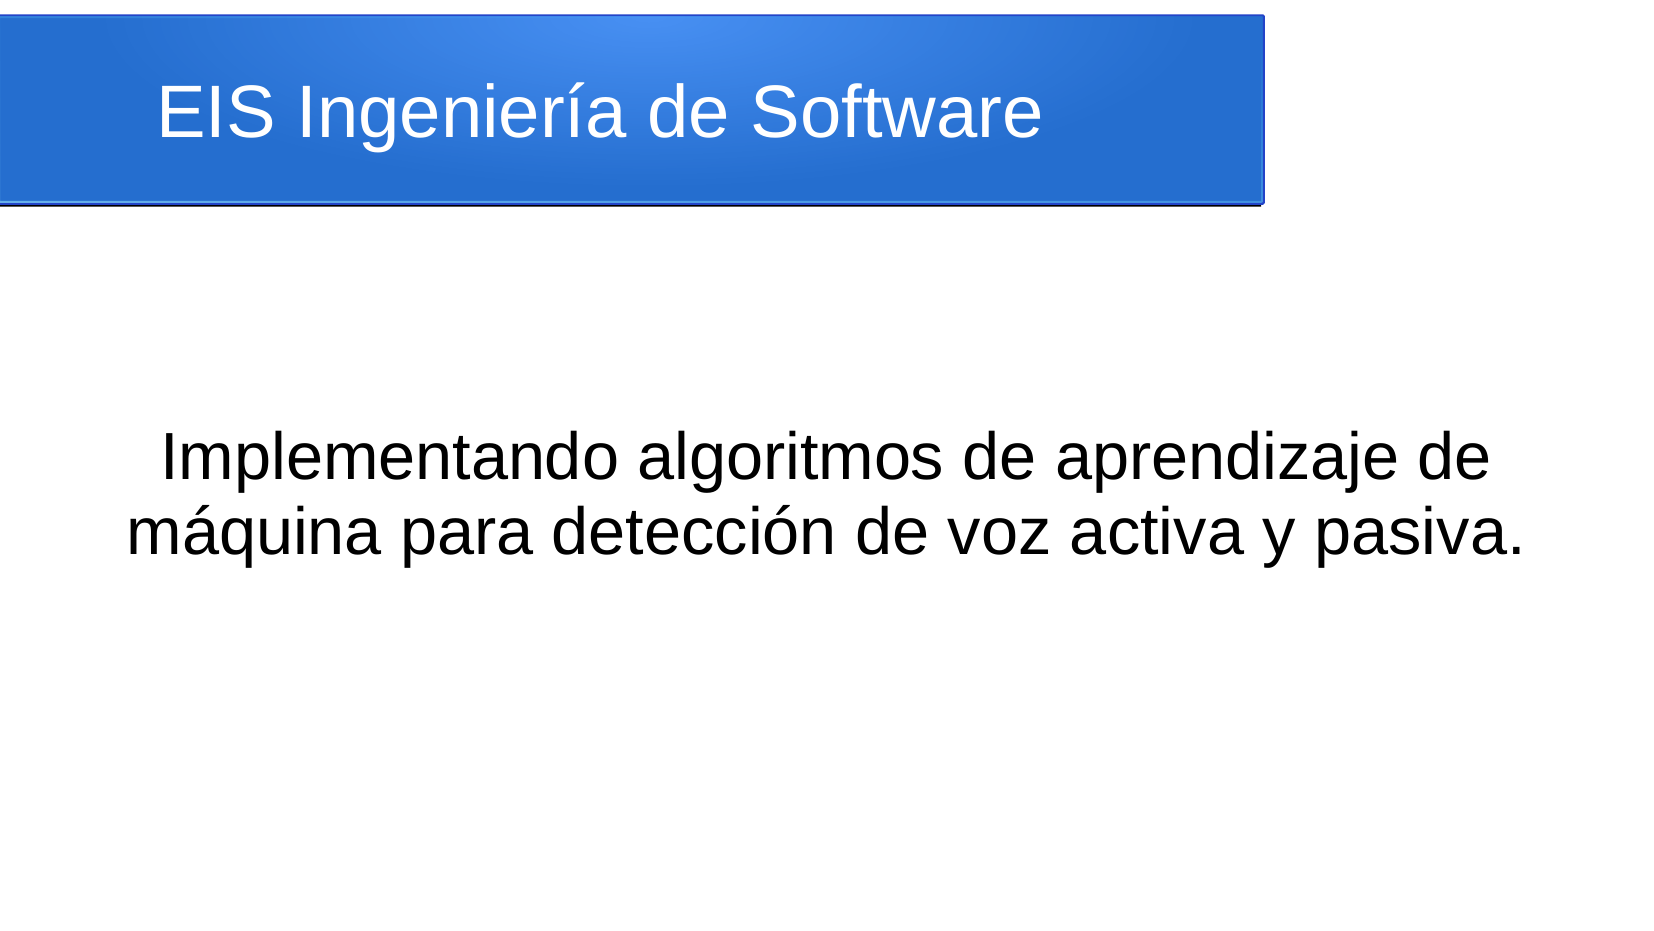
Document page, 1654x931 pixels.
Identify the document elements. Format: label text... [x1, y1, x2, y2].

title EIS Ingeniería de Software [82, 35, 1235, 189]
subtitle Implementando algoritmos de aprendizaje de máquina para detección de voz activa y pasiva. [82, 224, 1571, 764]
